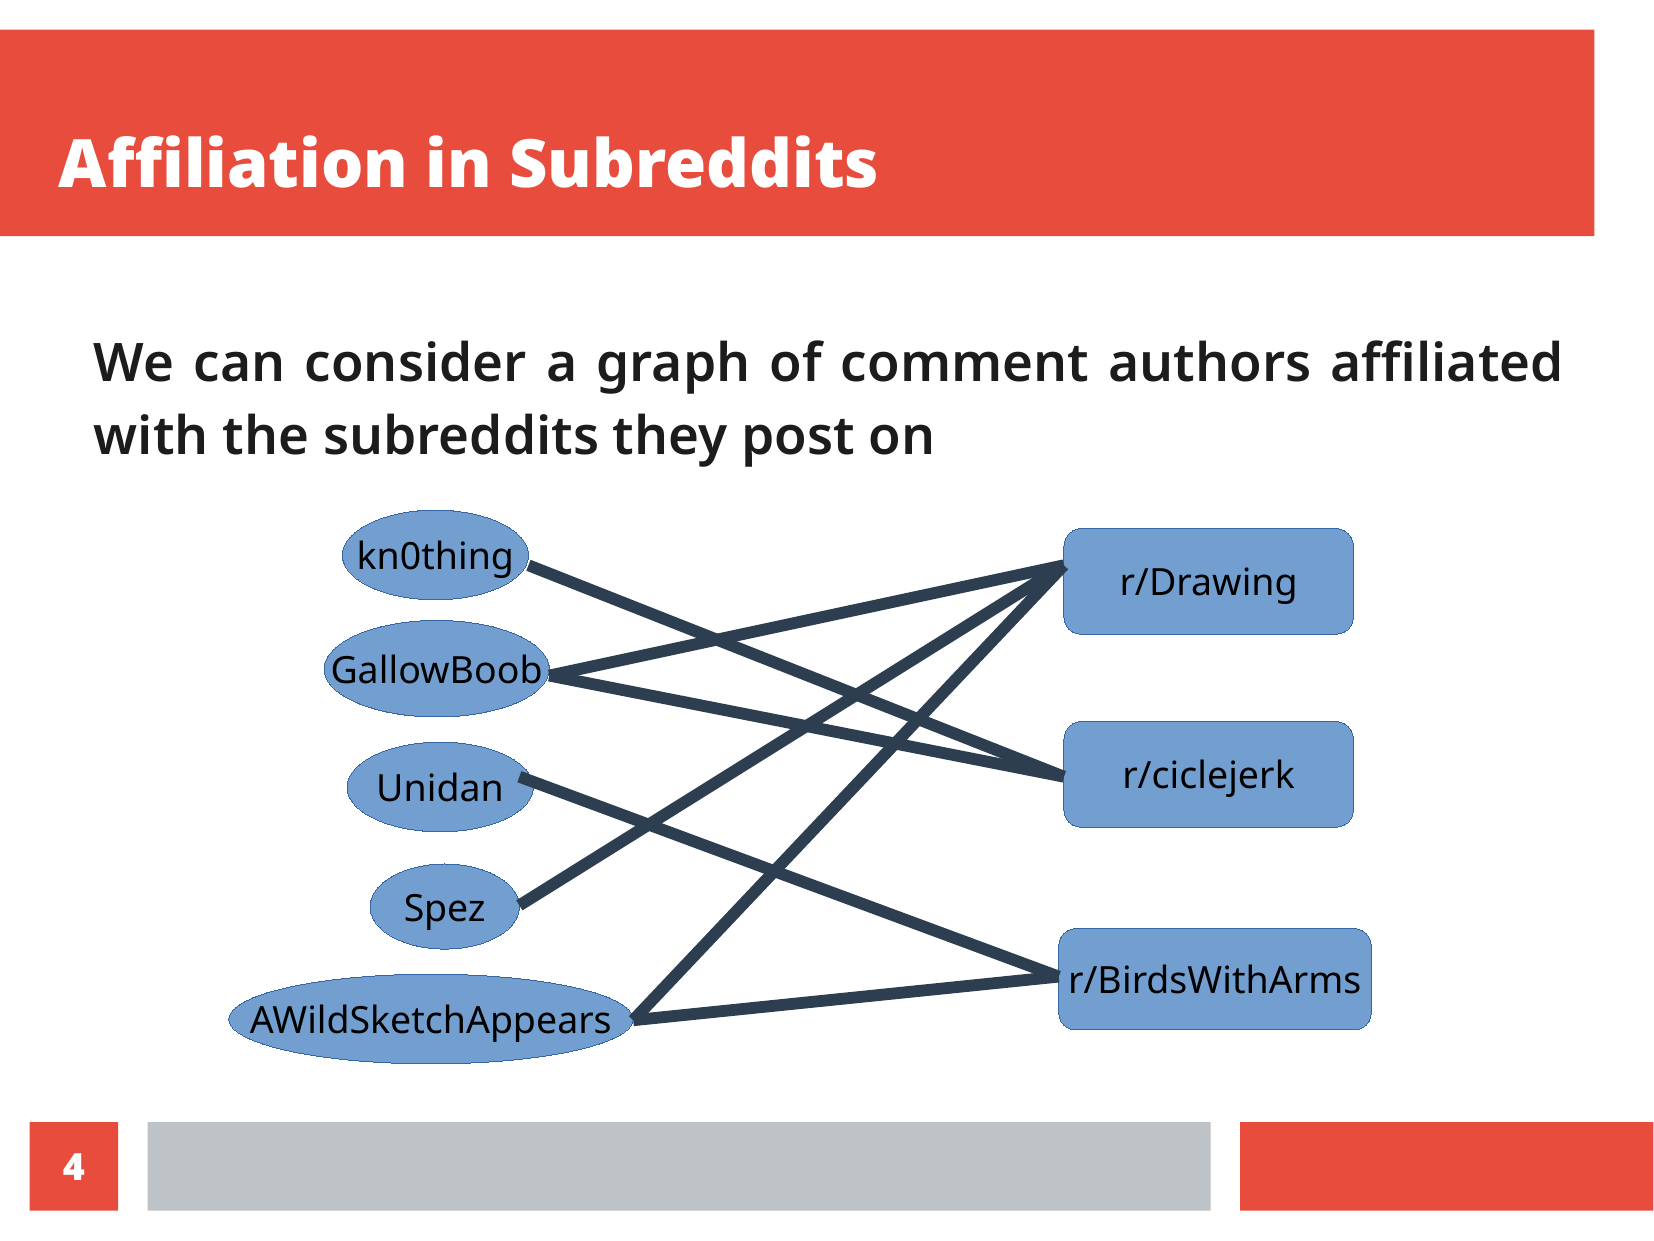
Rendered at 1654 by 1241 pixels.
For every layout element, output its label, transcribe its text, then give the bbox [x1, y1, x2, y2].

title Affiliation in Subreddits [59, 59, 1595, 207]
text_box GallowBoob [324, 620, 550, 717]
text_box Unidan [347, 742, 534, 832]
text_box kn0thing [342, 510, 529, 600]
text_box Spez [370, 863, 520, 950]
text_box r/Drawing [1063, 528, 1354, 635]
text_box r/ciclejerk [1063, 721, 1354, 828]
list We can consider a graph of comment authors affiliated with the subreddits they post on [59, 324, 1565, 472]
text_box r/BirdsWithArms [1058, 928, 1372, 1030]
text_box AWildSketchAppears [228, 974, 633, 1064]
